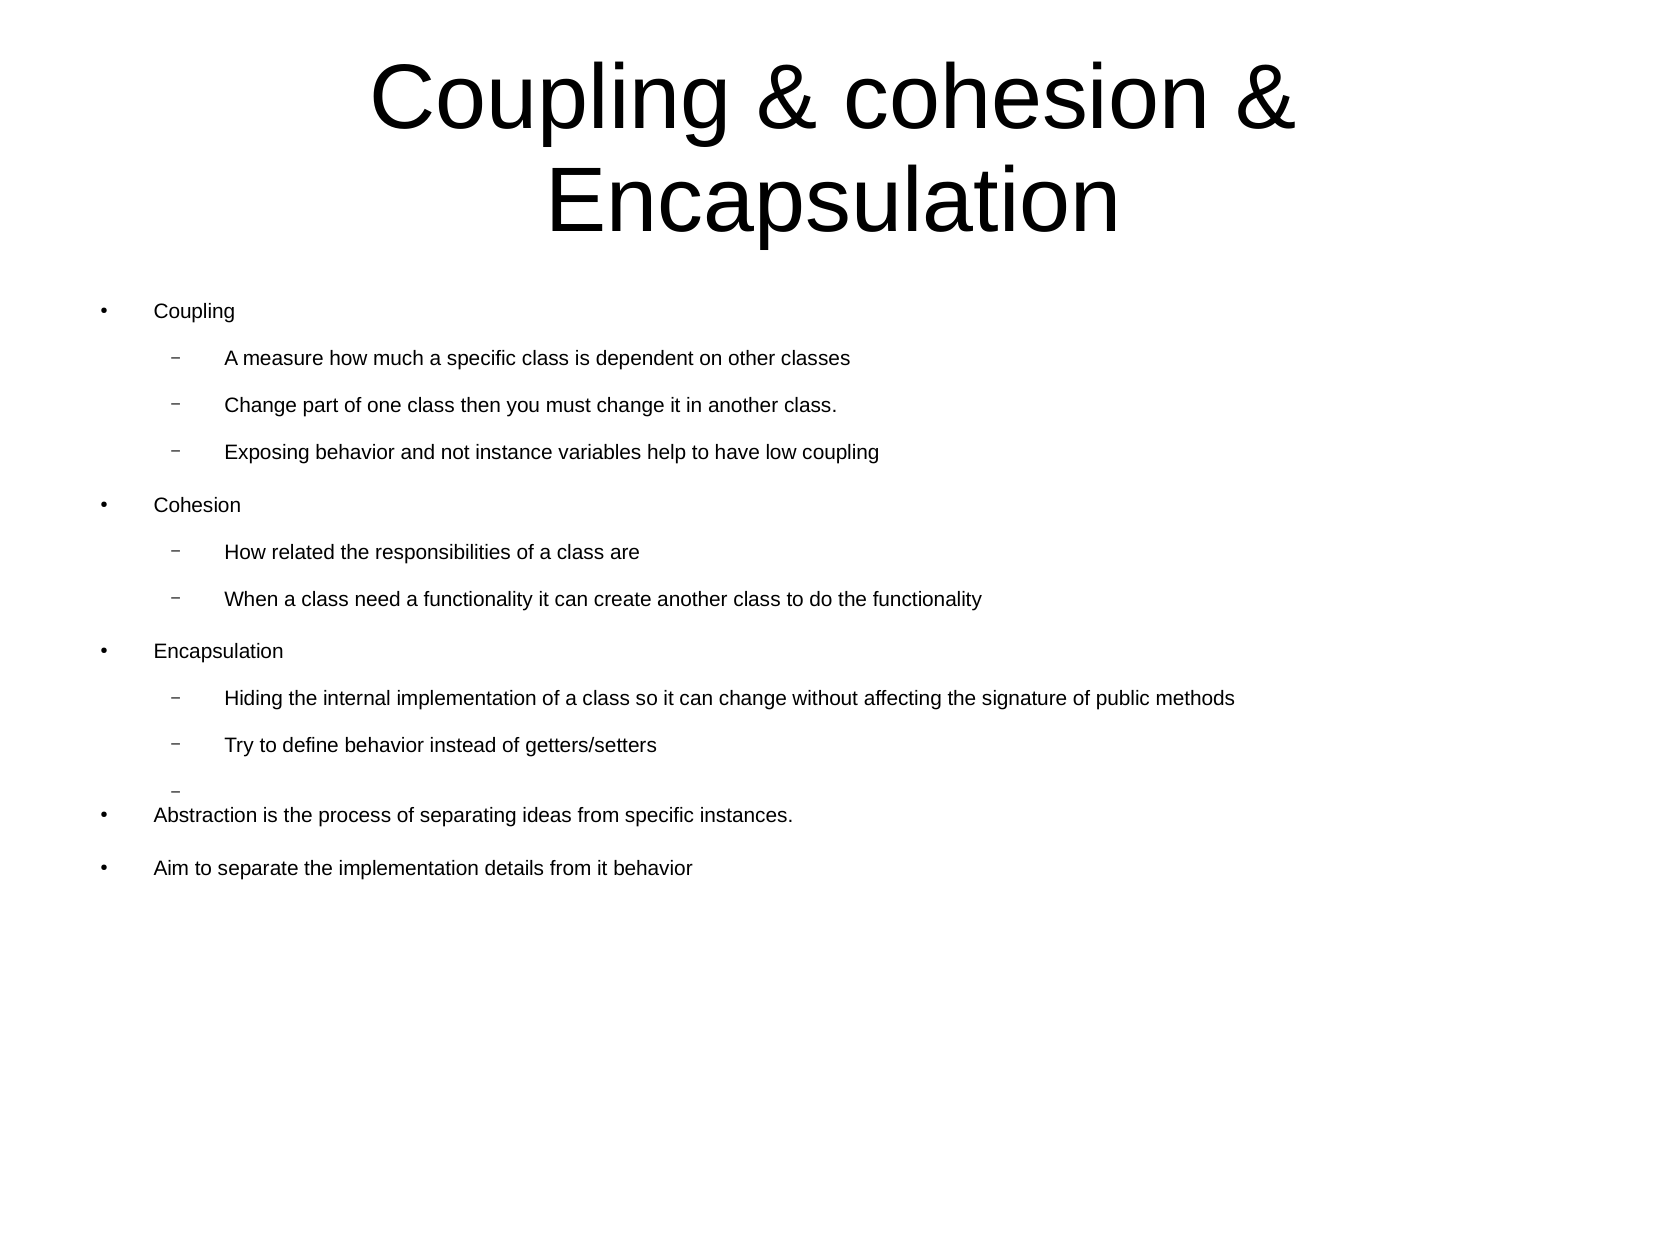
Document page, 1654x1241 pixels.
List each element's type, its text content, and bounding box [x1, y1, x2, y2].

list Coupling A measure how much a specific class is dependent on other classes Change part of one class then you must change it in another class. Exposing behavior and not instance variables help to have low coupling Cohesion How related the responsibilities of a class are When a class need a functionality it can create another class to do the functionality Encapsulation Hiding the internal implementation of a class so it can change without affecting the signature of public methods Try to define behavior instead of getters/setters Abstraction is the process of separating ideas from specific instances. Aim to separate the implementation details from it behavior [82, 300, 1571, 1020]
title Coupling & cohesion & Encapsulation [90, 45, 1579, 253]
